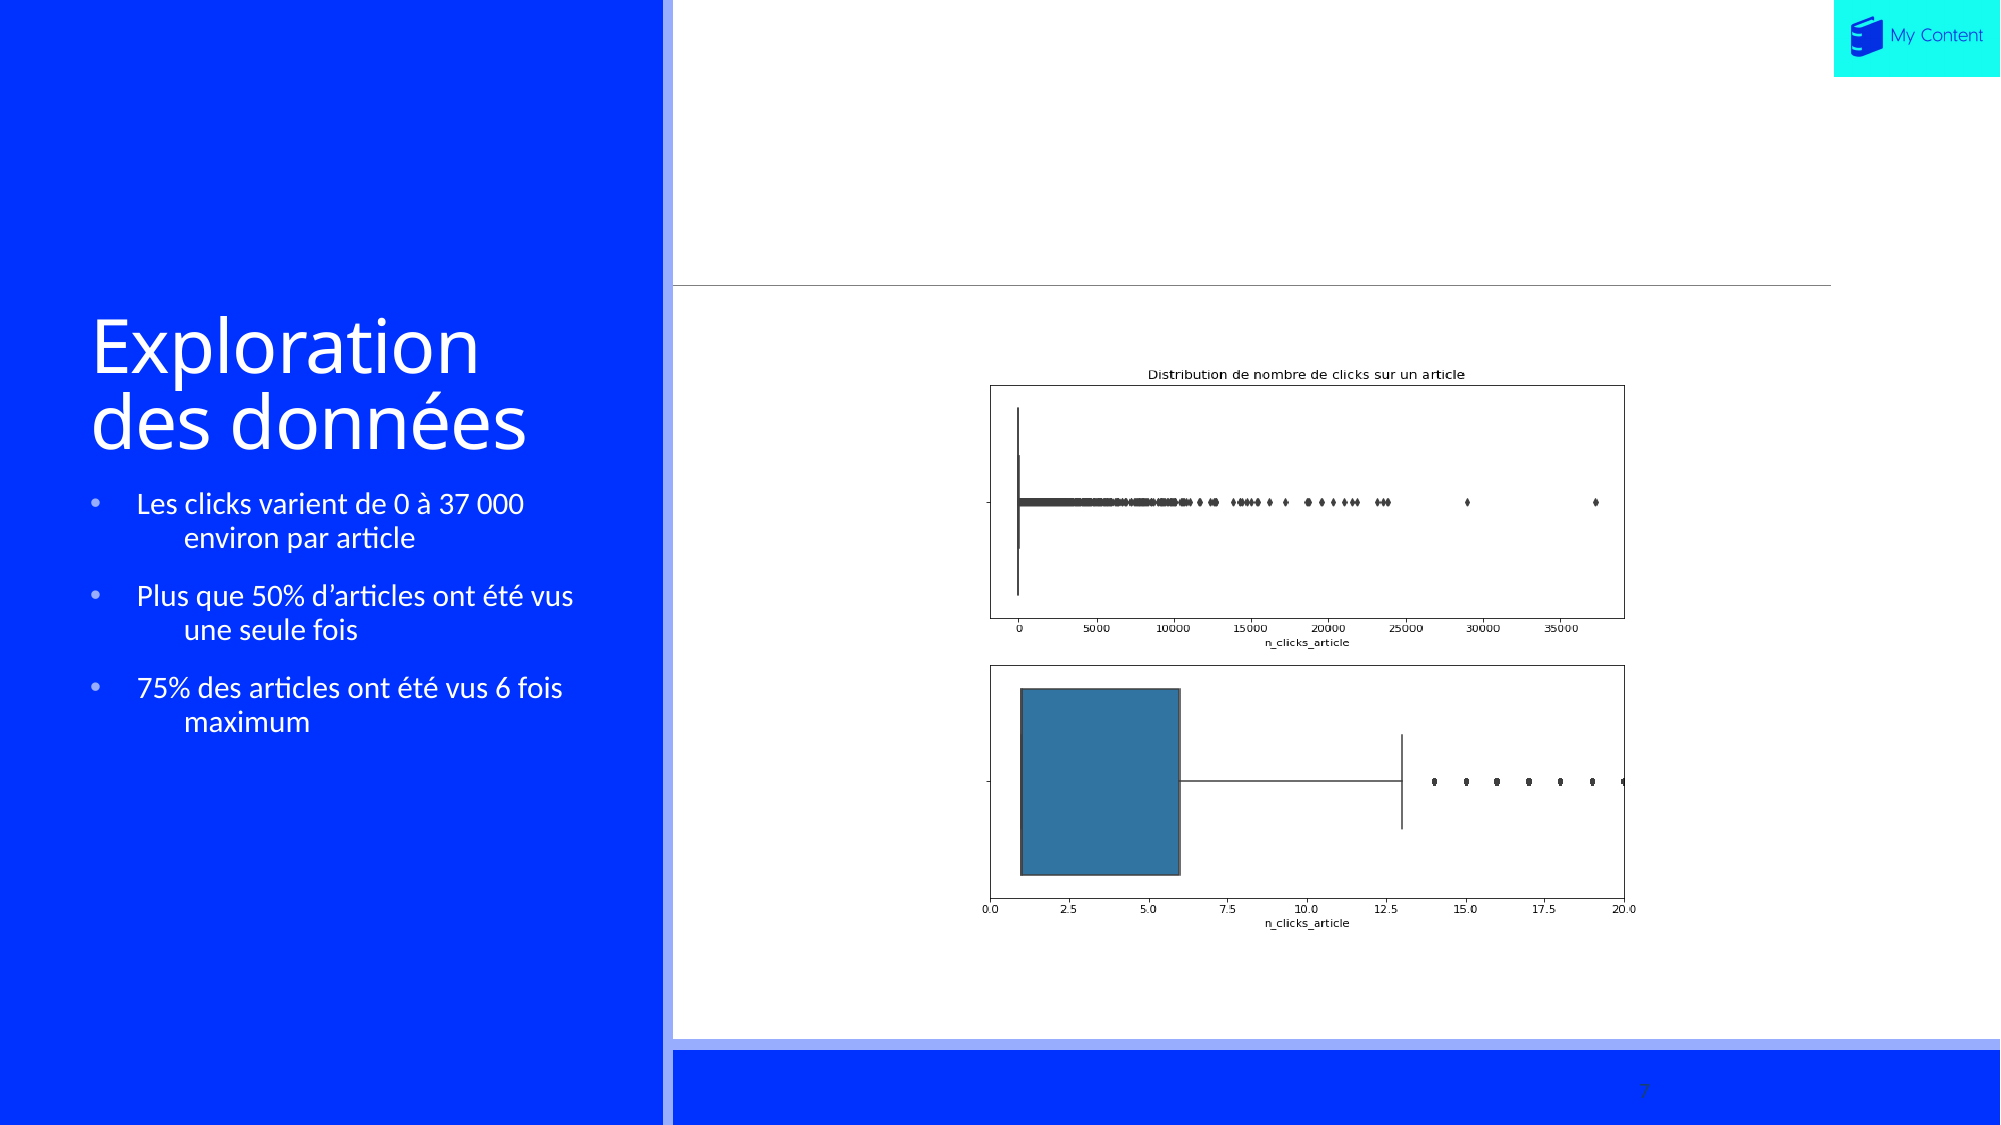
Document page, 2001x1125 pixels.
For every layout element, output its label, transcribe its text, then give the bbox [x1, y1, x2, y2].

text_box [1624, 1059, 1840, 1120]
list Les clicks varient de 0 à 37 000 environ par article Plus que 50% d’articles ont été vus une seule fois 75% des articles ont été vus 6 fois maximum [75, 479, 601, 1035]
title Exploration des données [75, 97, 601, 473]
picture [888, 303, 1706, 983]
picture [1834, 0, 2000, 77]
